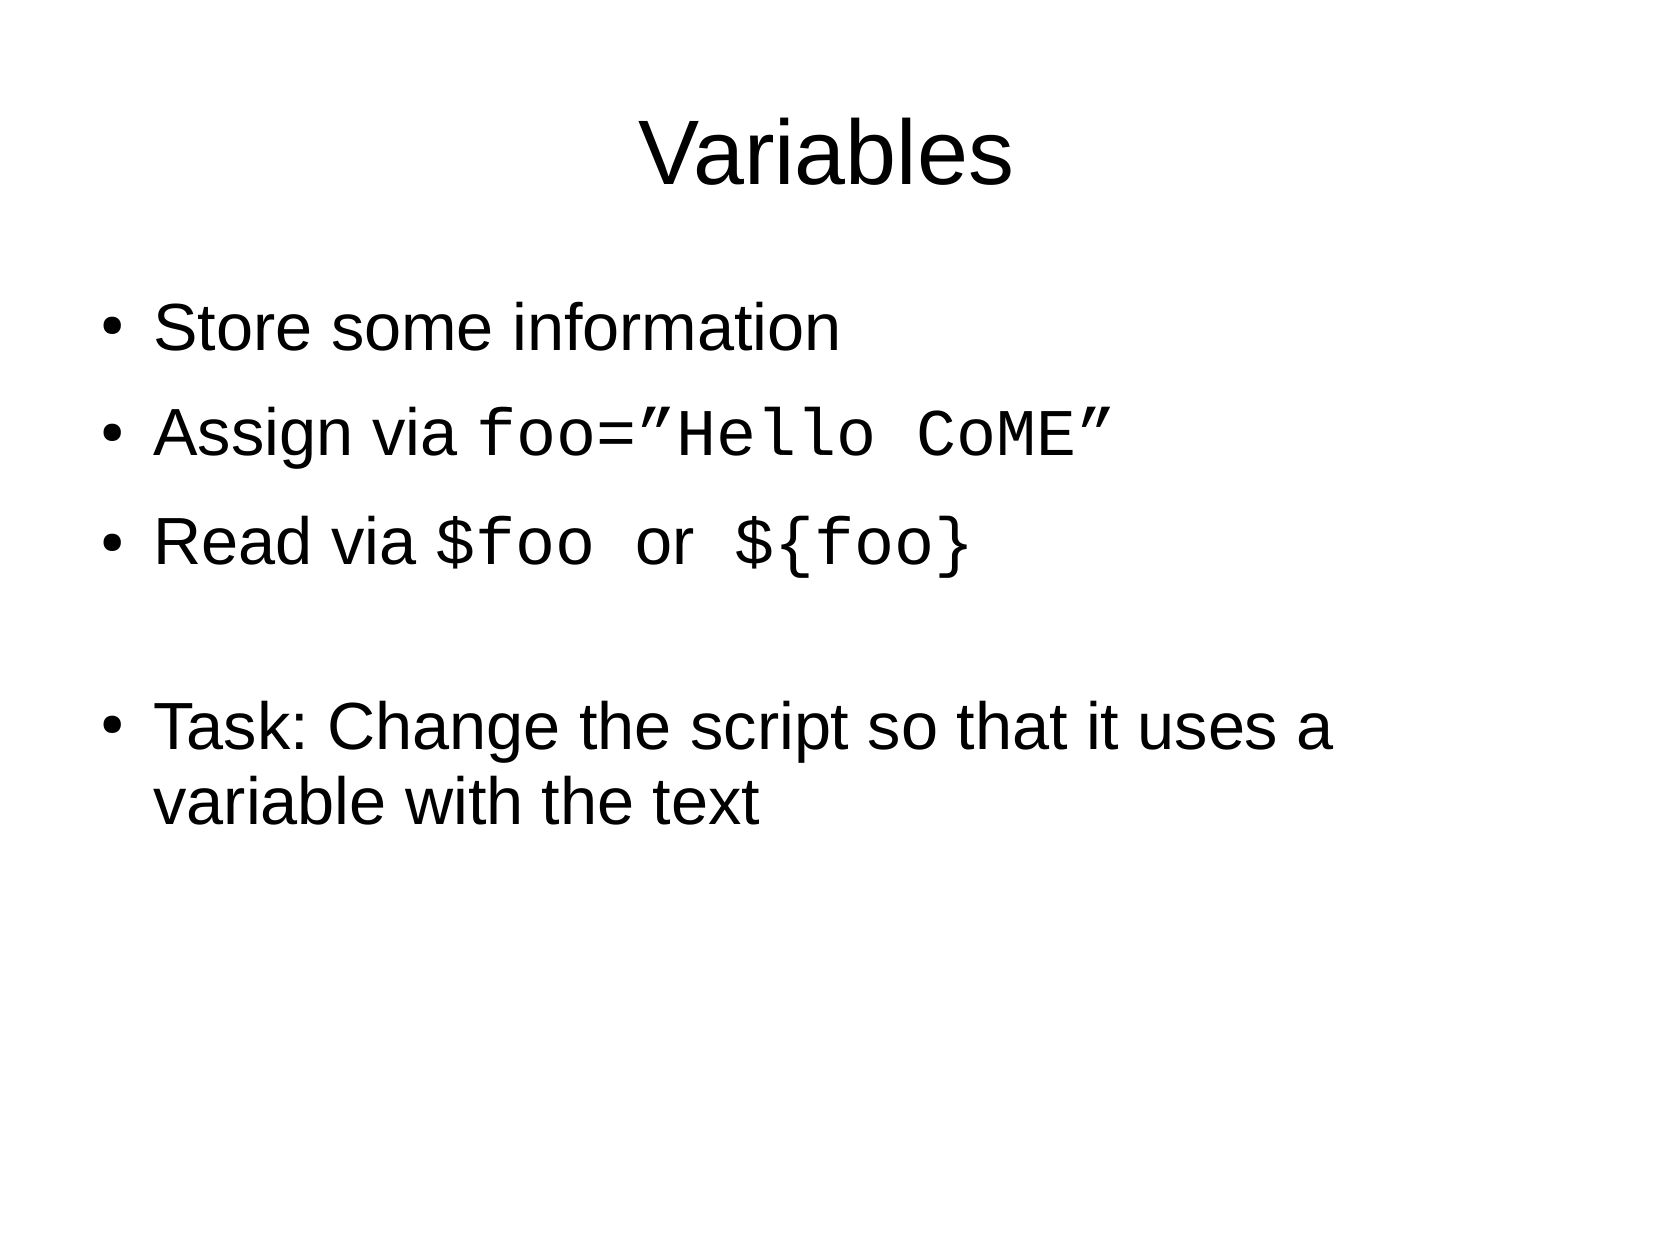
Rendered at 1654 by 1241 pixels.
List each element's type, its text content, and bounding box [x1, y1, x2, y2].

list Store some information Assign via foo=”Hello CoME” Read via $foo or ${foo} Task: Change the script so that it uses a variable with the text [82, 290, 1571, 1010]
title Variables [82, 49, 1571, 257]
